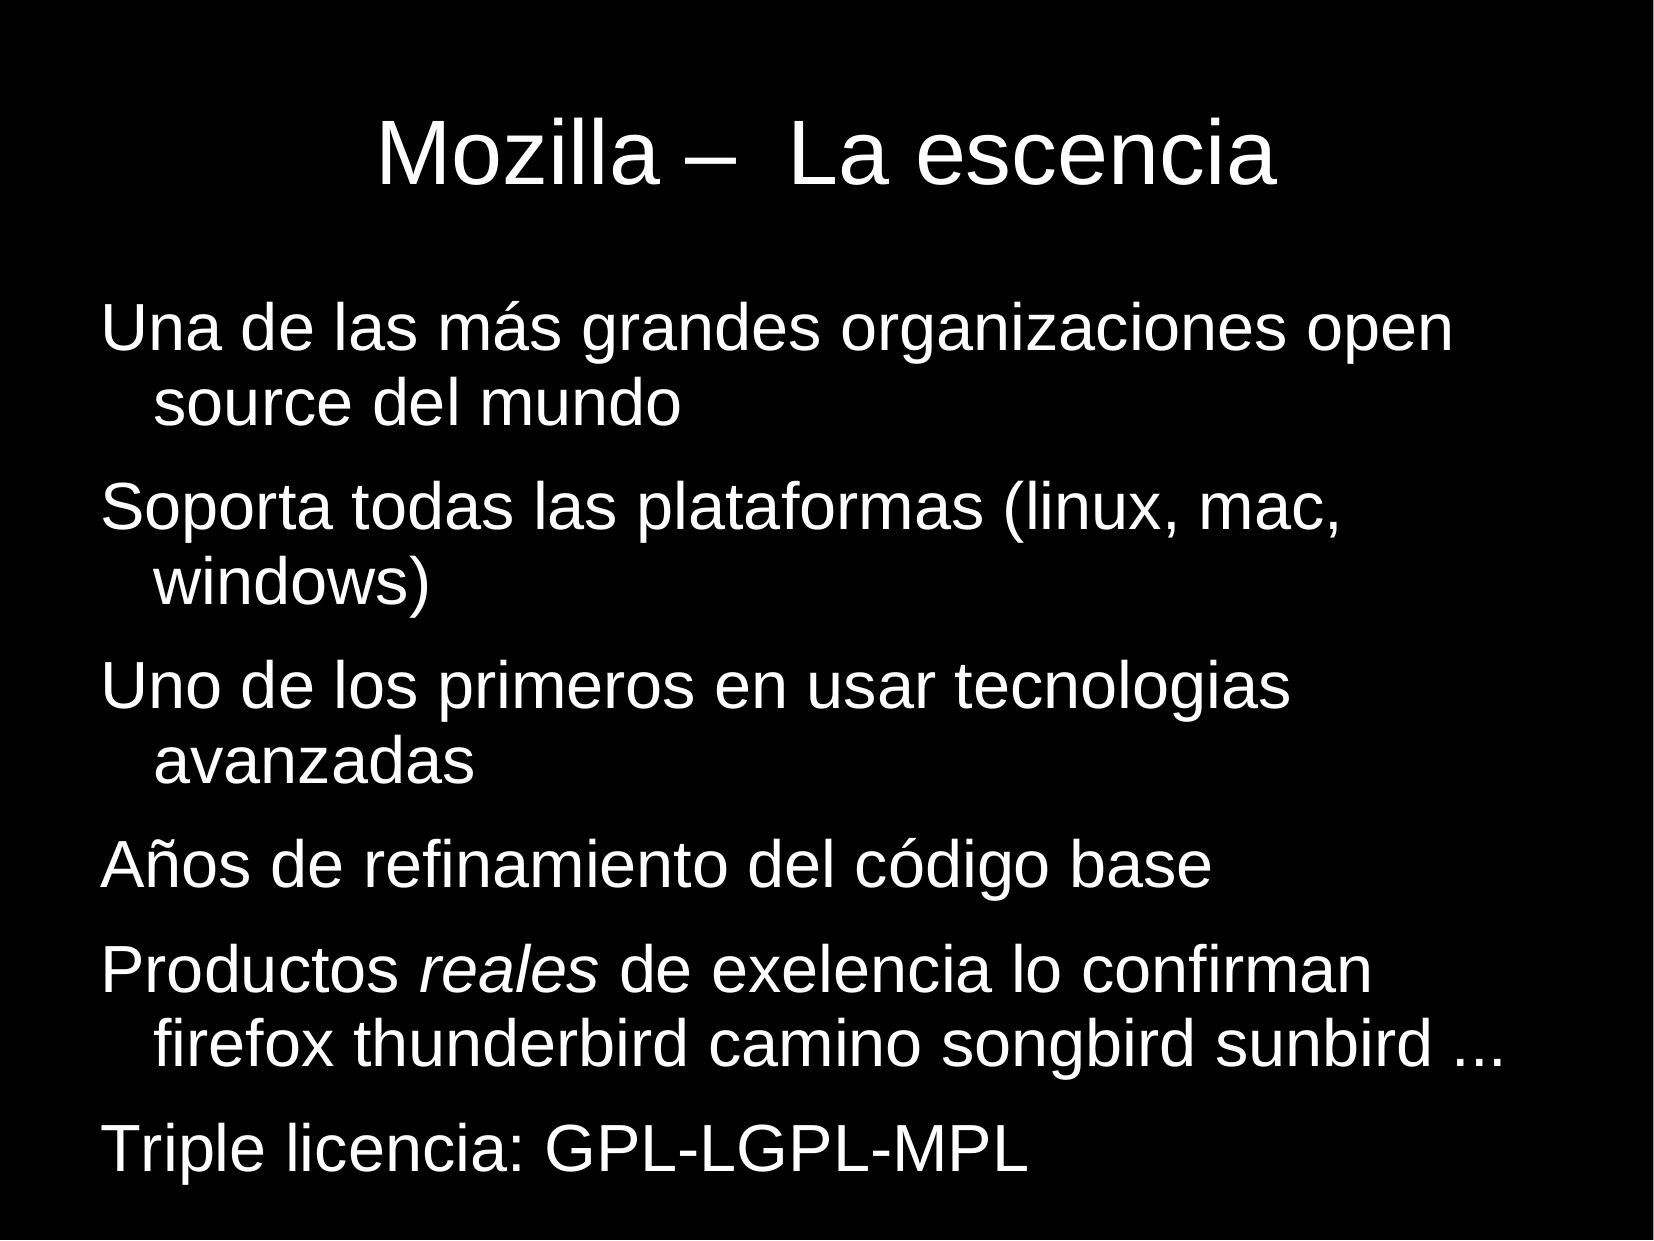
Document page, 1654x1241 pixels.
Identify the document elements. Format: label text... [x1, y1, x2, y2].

title Mozilla – La escencia [82, 49, 1571, 257]
list Una de las más grandes organizaciones open source del mundo Soporta todas las plataformas (linux, mac, windows) Uno de los primeros en usar tecnologias avanzadas Años de refinamiento del código base Productos reales de exelencia lo confirman firefox thunderbird camino songbird sunbird ... Triple licencia: GPL-LGPL-MPL [82, 290, 1571, 1186]
